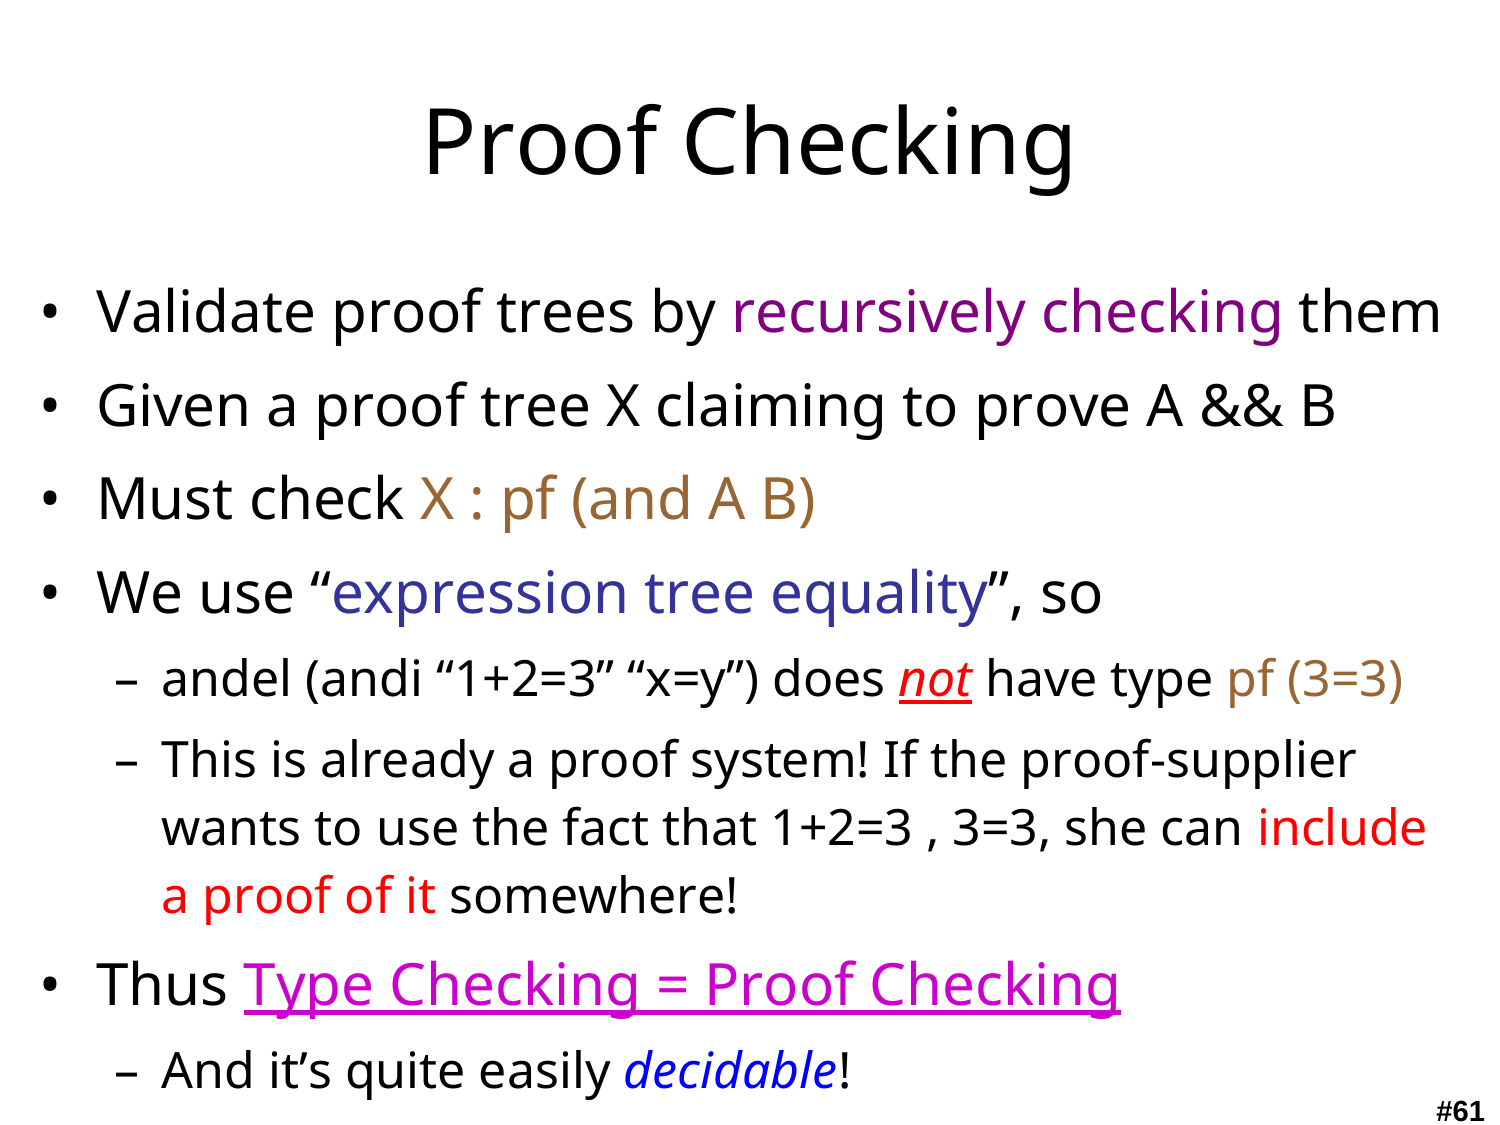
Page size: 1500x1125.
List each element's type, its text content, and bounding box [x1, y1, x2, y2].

list Validate proof trees by recursively checking them Given a proof tree X claiming to prove A && B Must check X : pf (and A B) We use “expression tree equality”, so andel (andi “1+2=3” “x=y”) does not have type pf (3=3) This is already a proof system! If the proof-supplier wants to use the fact that 1+2=3 , 3=3, she can include a proof of it somewhere! Thus Type Checking = Proof Checking And it’s quite easily decidable! [24, 262, 1476, 1101]
title Proof Checking [24, 45, 1476, 233]
